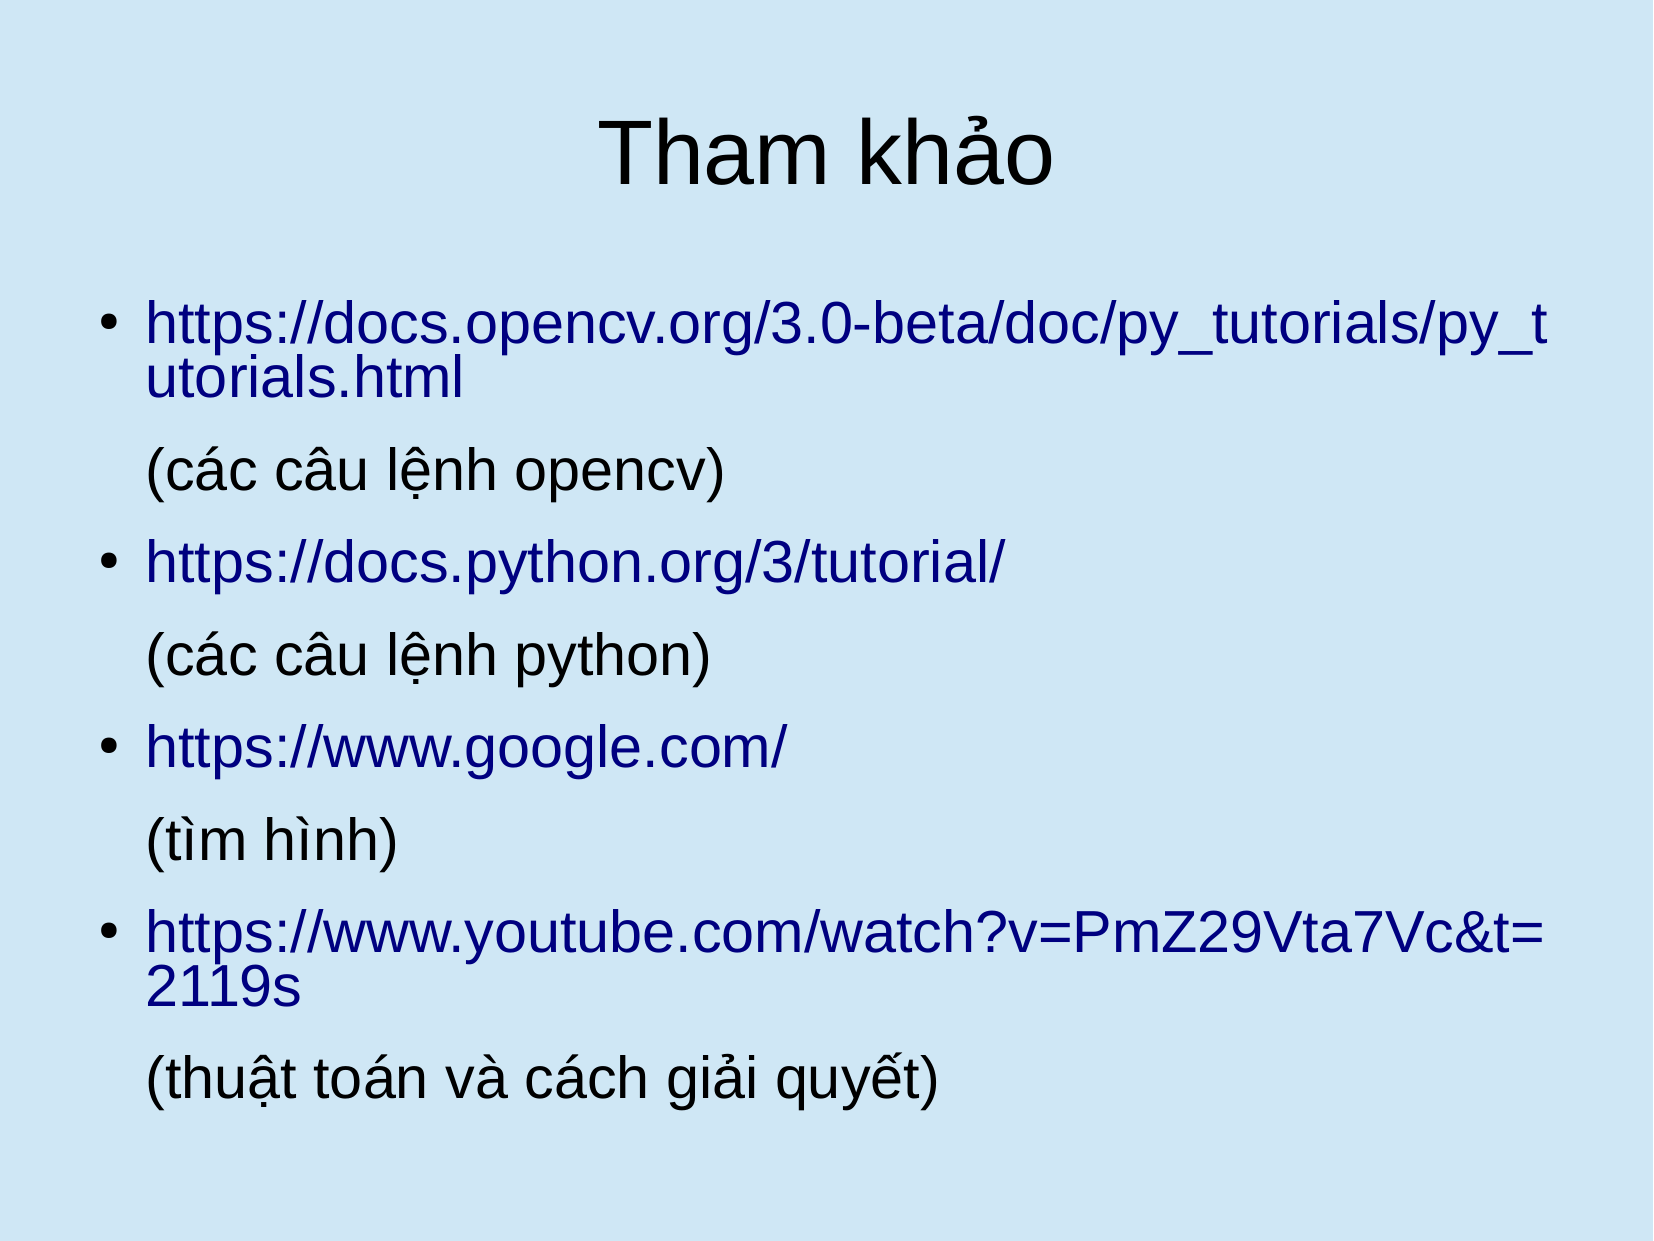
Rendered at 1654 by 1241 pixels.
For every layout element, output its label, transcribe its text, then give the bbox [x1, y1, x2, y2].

list https://docs.opencv.org/3.0-beta/doc/py_tutorials/py_tutorials.html (các câu lệnh opencv) https://docs.python.org/3/tutorial/ (các câu lệnh python) https://www.google.com/ (tìm hình) https://www.youtube.com/watch?v=PmZ29Vta7Vc&t=2119s (thuật toán và cách giải quyết) [82, 290, 1571, 1010]
title Tham khảo [82, 49, 1571, 257]
